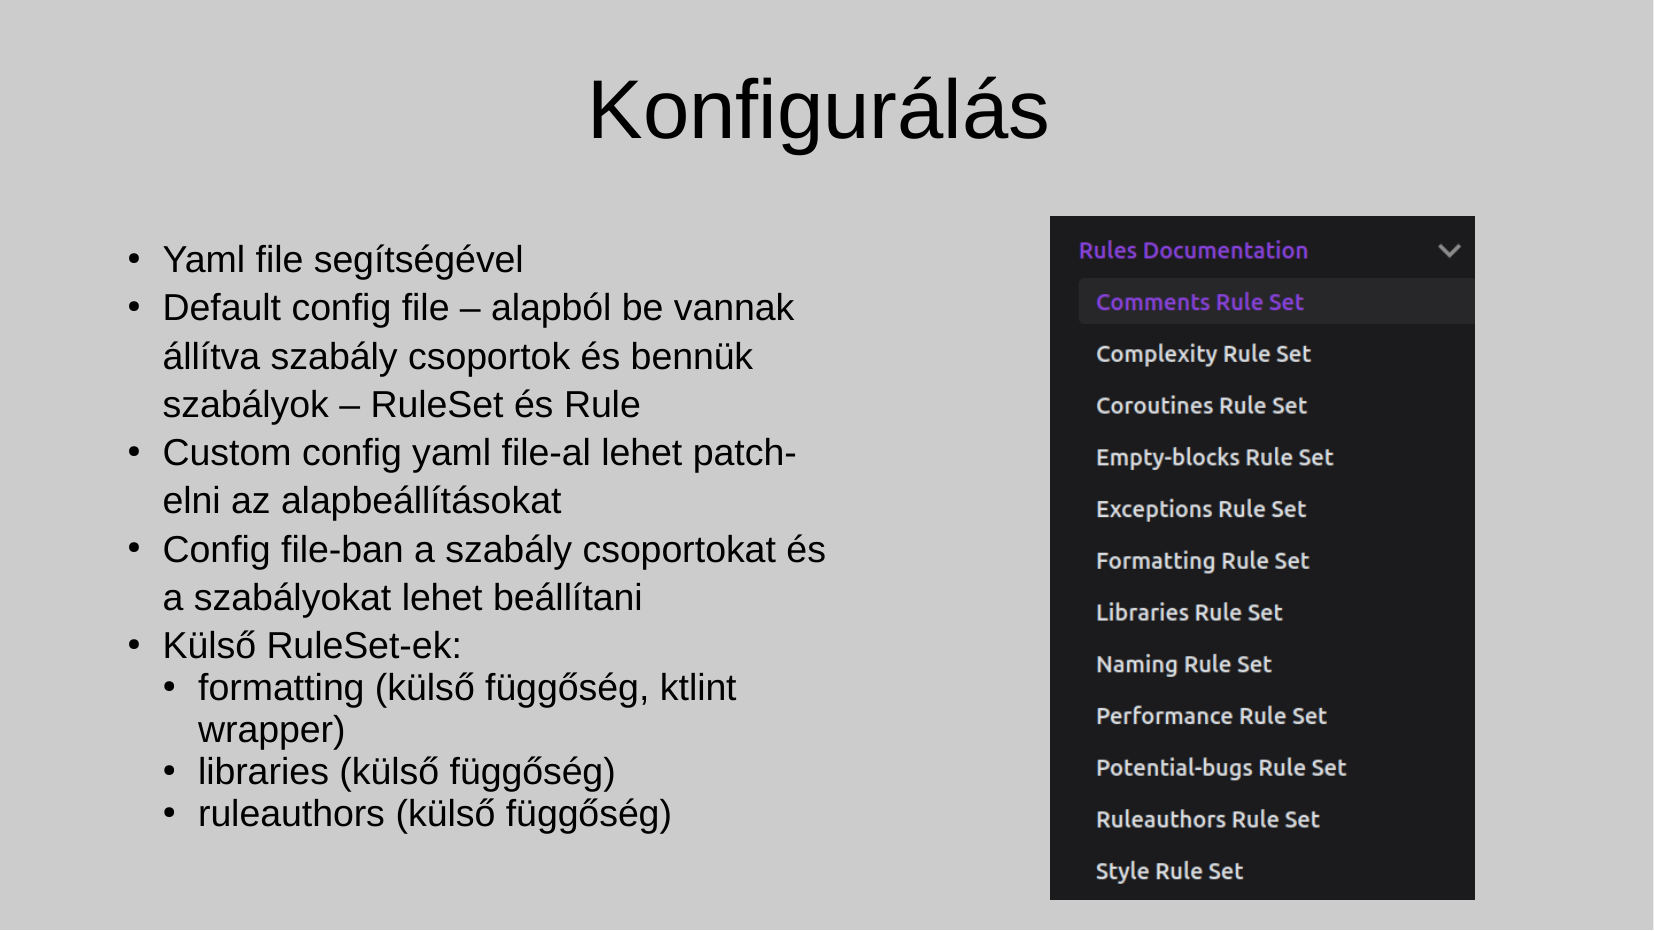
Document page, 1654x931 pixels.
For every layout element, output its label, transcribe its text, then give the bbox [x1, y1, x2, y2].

text_box Yaml file segítségével Default config file – alapból be vannak állítva szabály csoportok és bennük szabályok – RuleSet és Rule Custom config yaml file-al lehet patch-elni az alapbeállításokat Config file-ban a szabály csoportokat és a szabályokat lehet beállítani Külső RuleSet-ek: formatting (külső függőség, ktlint wrapper) libraries (külső függőség) ruleauthors (külső függőség) [112, 225, 863, 863]
title Konfigurálás [75, 32, 1564, 188]
picture [1050, 216, 1475, 901]
